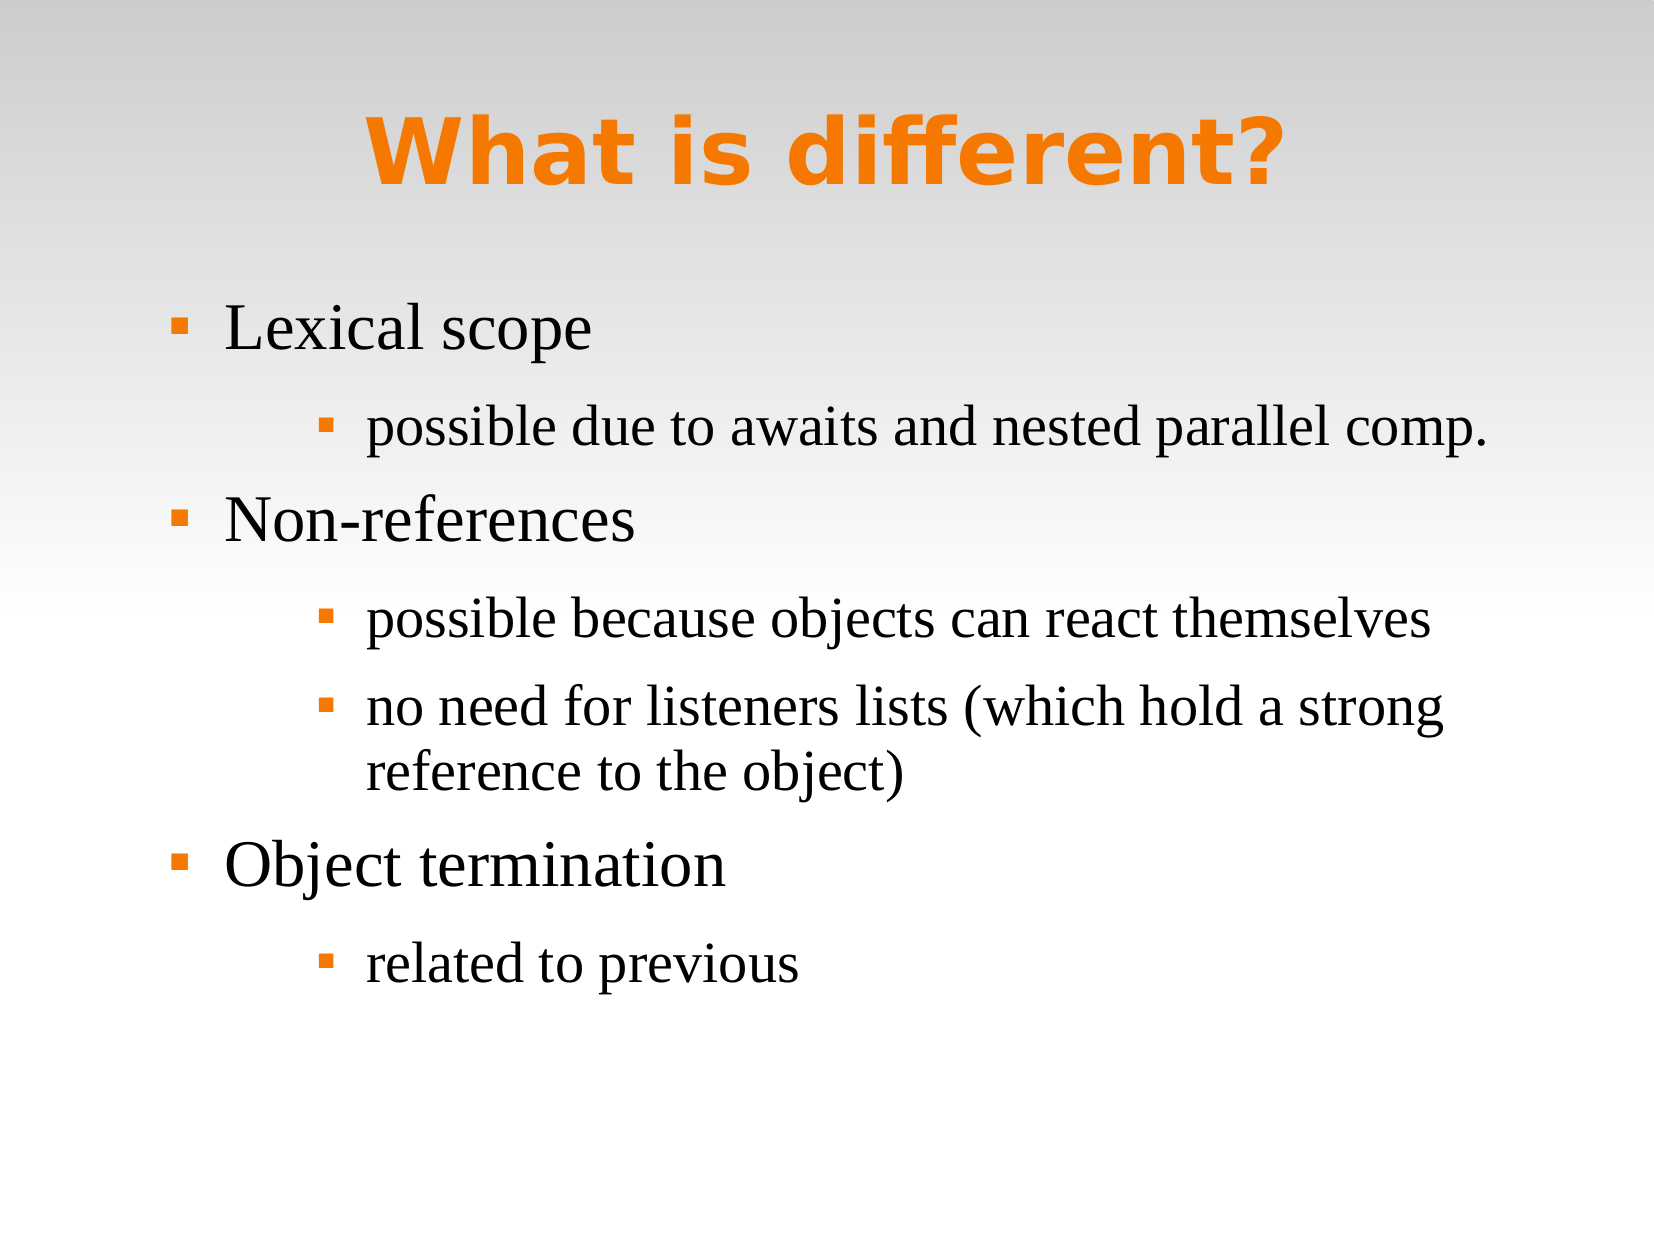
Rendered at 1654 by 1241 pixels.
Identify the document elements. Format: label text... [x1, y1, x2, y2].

list Lexical scope possible due to awaits and nested parallel comp. Non-references possible because objects can react themselves no need for listeners lists (which hold a strong reference to the object) Object termination related to previous [82, 290, 1571, 1109]
title What is different? [82, 49, 1571, 257]
